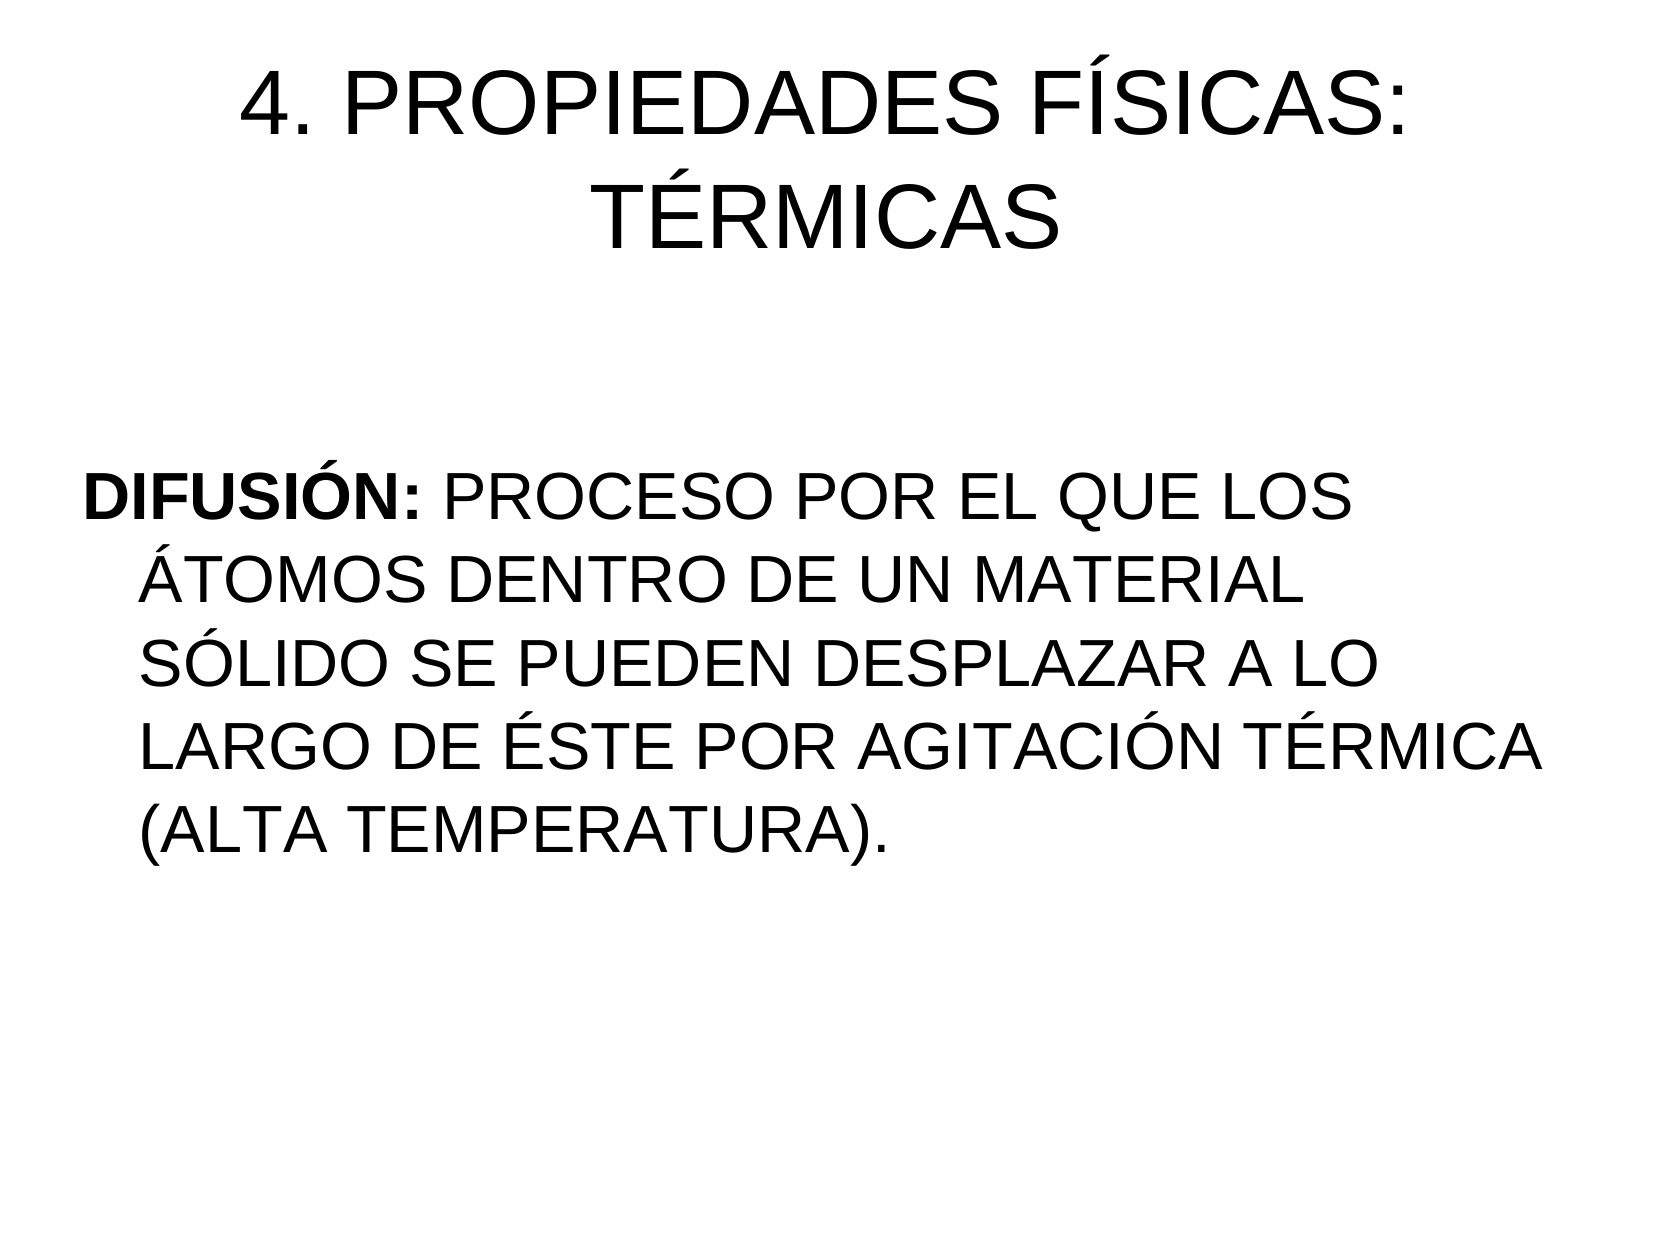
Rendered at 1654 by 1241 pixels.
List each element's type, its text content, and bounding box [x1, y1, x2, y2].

subtitle DIFUSIÓN: PROCESO POR EL QUE LOS ÁTOMOS DENTRO DE UN MATERIAL SÓLIDO SE PUEDEN DESPLAZAR A LO LARGO DE ÉSTE POR AGITACIÓN TÉRMICA (ALTA TEMPERATURA). [82, 290, 1571, 1109]
title 4. PROPIEDADES FÍSICAS: TÉRMICAS [82, 38, 1571, 268]
